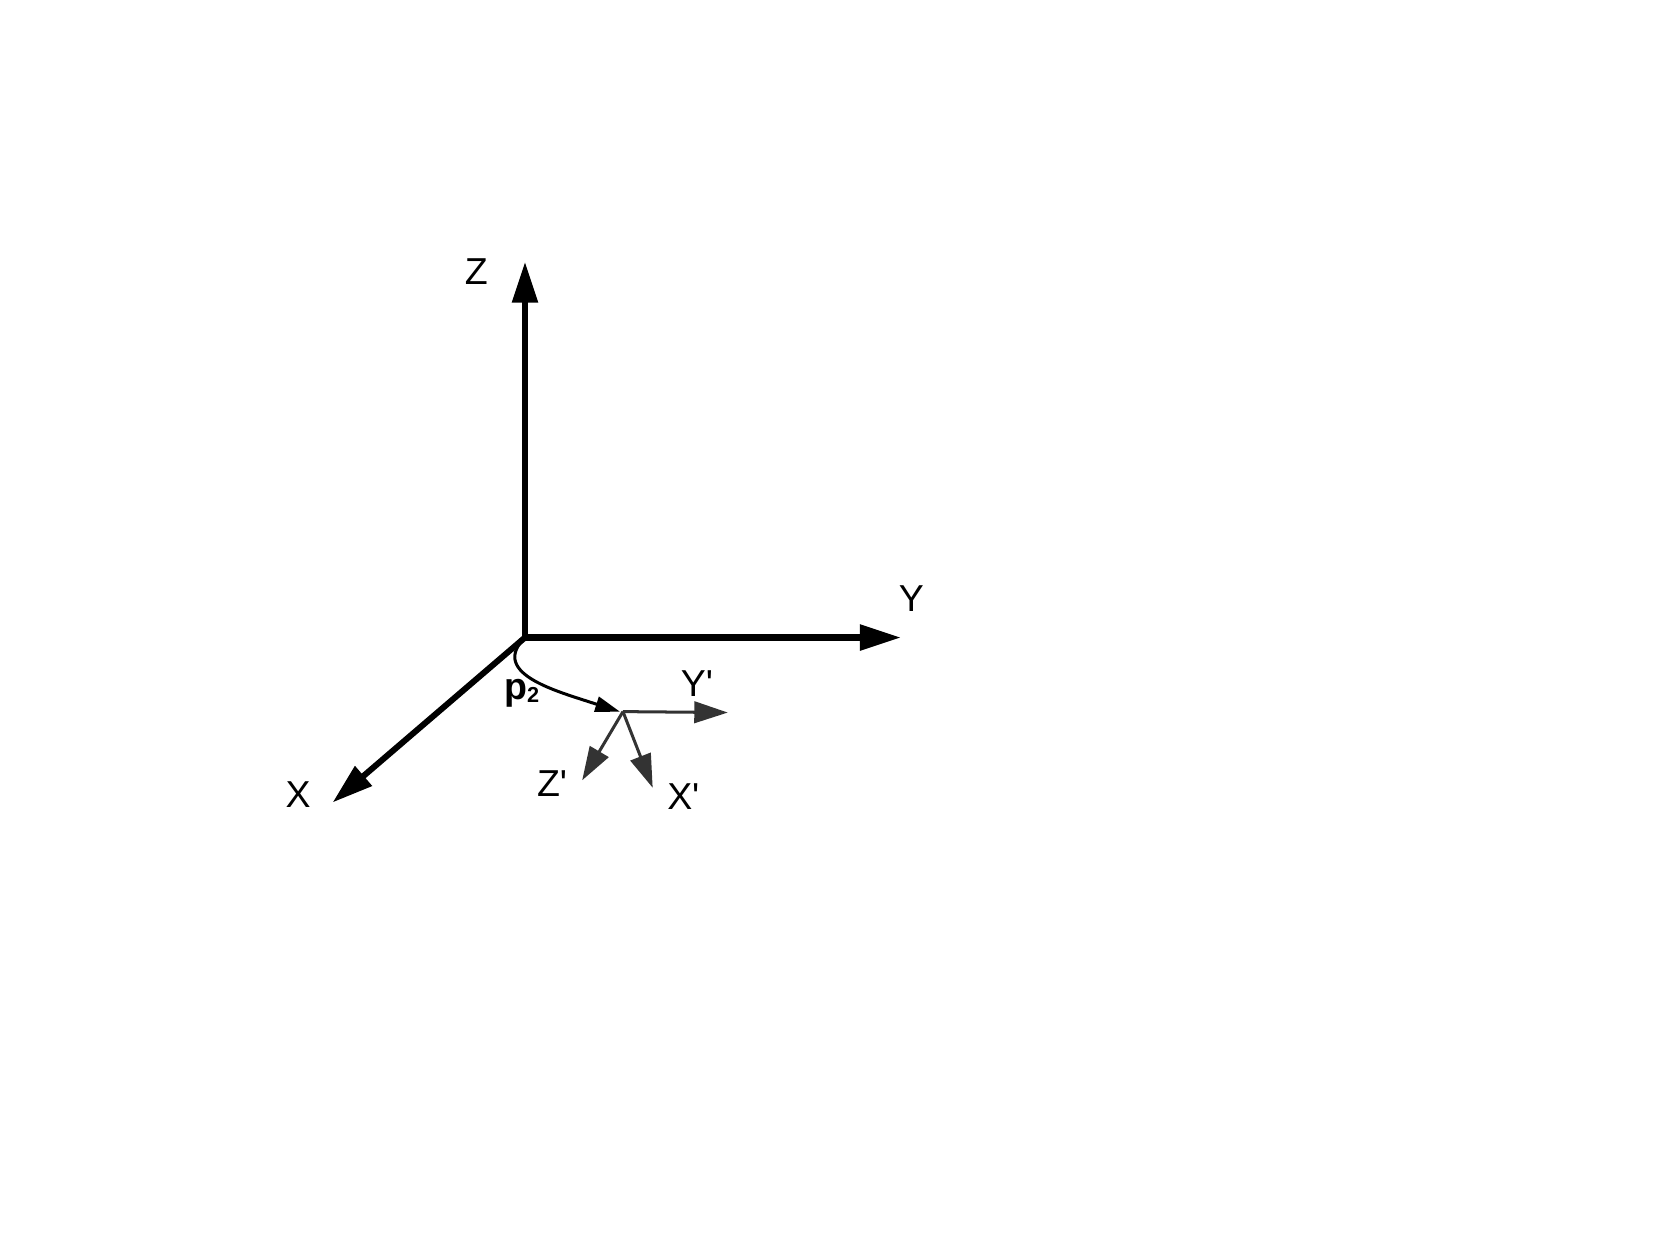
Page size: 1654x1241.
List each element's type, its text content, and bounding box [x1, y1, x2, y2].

text_box Y' [666, 654, 729, 712]
text_box X' [652, 768, 715, 826]
text_box Z' [522, 755, 583, 813]
text_box p2 [489, 658, 554, 729]
text_box Z [450, 243, 503, 301]
text_box X [270, 765, 326, 823]
text_box Y [884, 570, 1046, 628]
